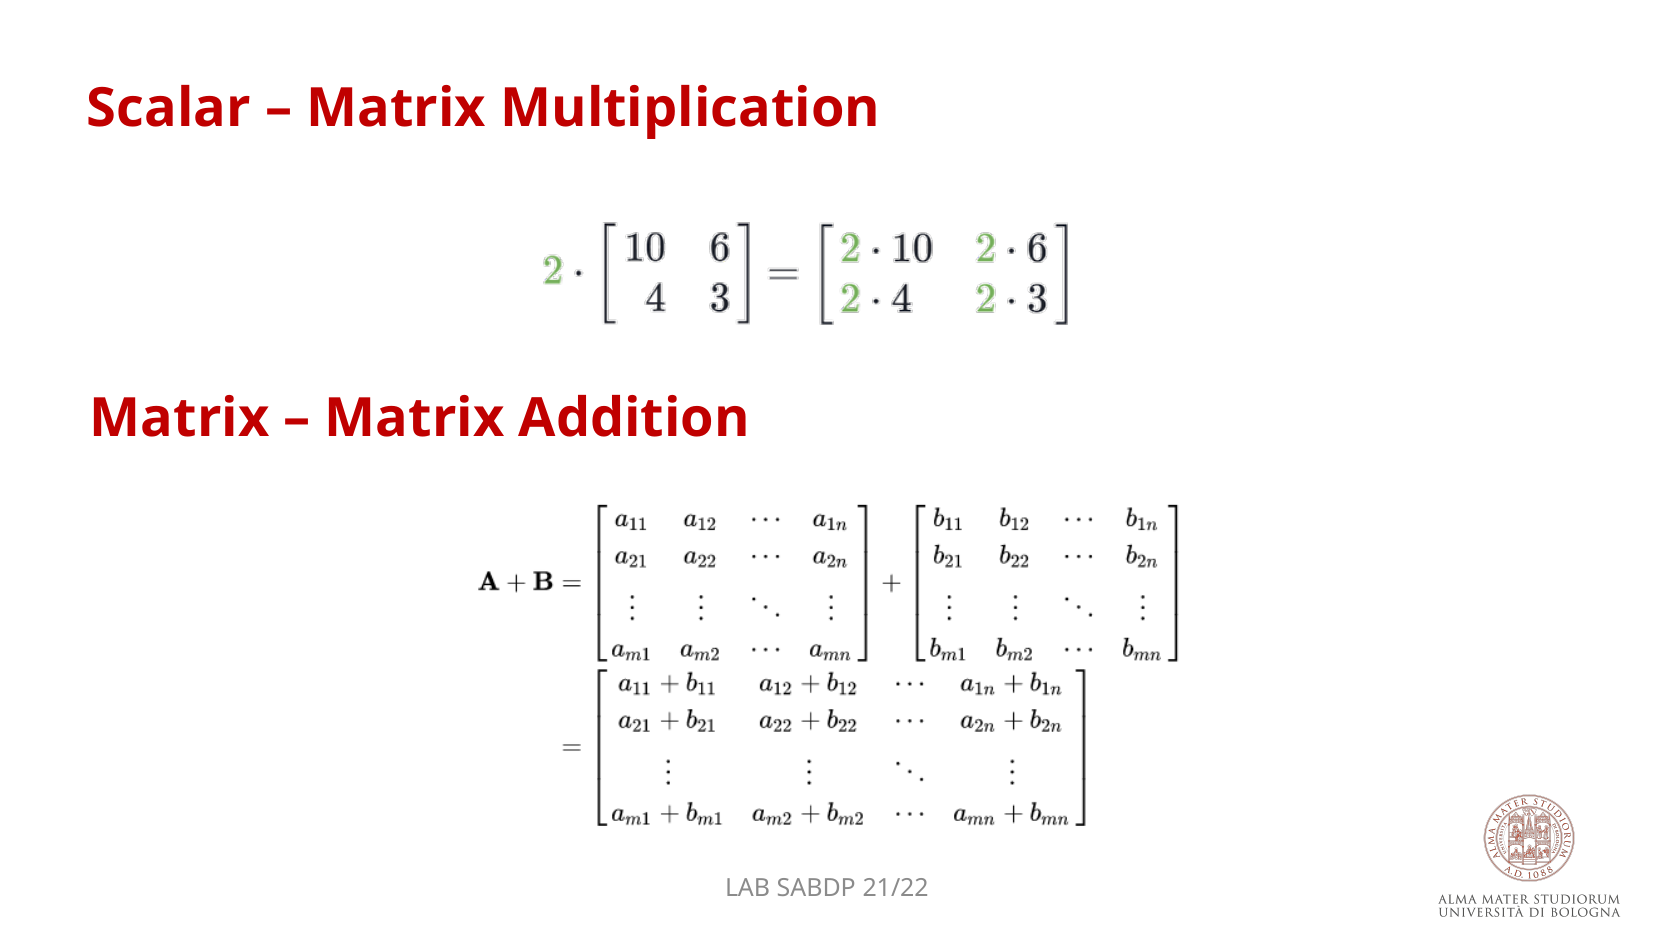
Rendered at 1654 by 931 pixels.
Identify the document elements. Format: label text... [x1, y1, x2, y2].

text_box LAB SABDP 21/22 [547, 862, 1106, 912]
title Scalar – Matrix Multiplication [71, 64, 1596, 143]
picture [487, 90, 1128, 375]
picture [467, 490, 1201, 841]
title Matrix – Matrix Addition [75, 375, 1599, 454]
picture [1410, 777, 1648, 931]
